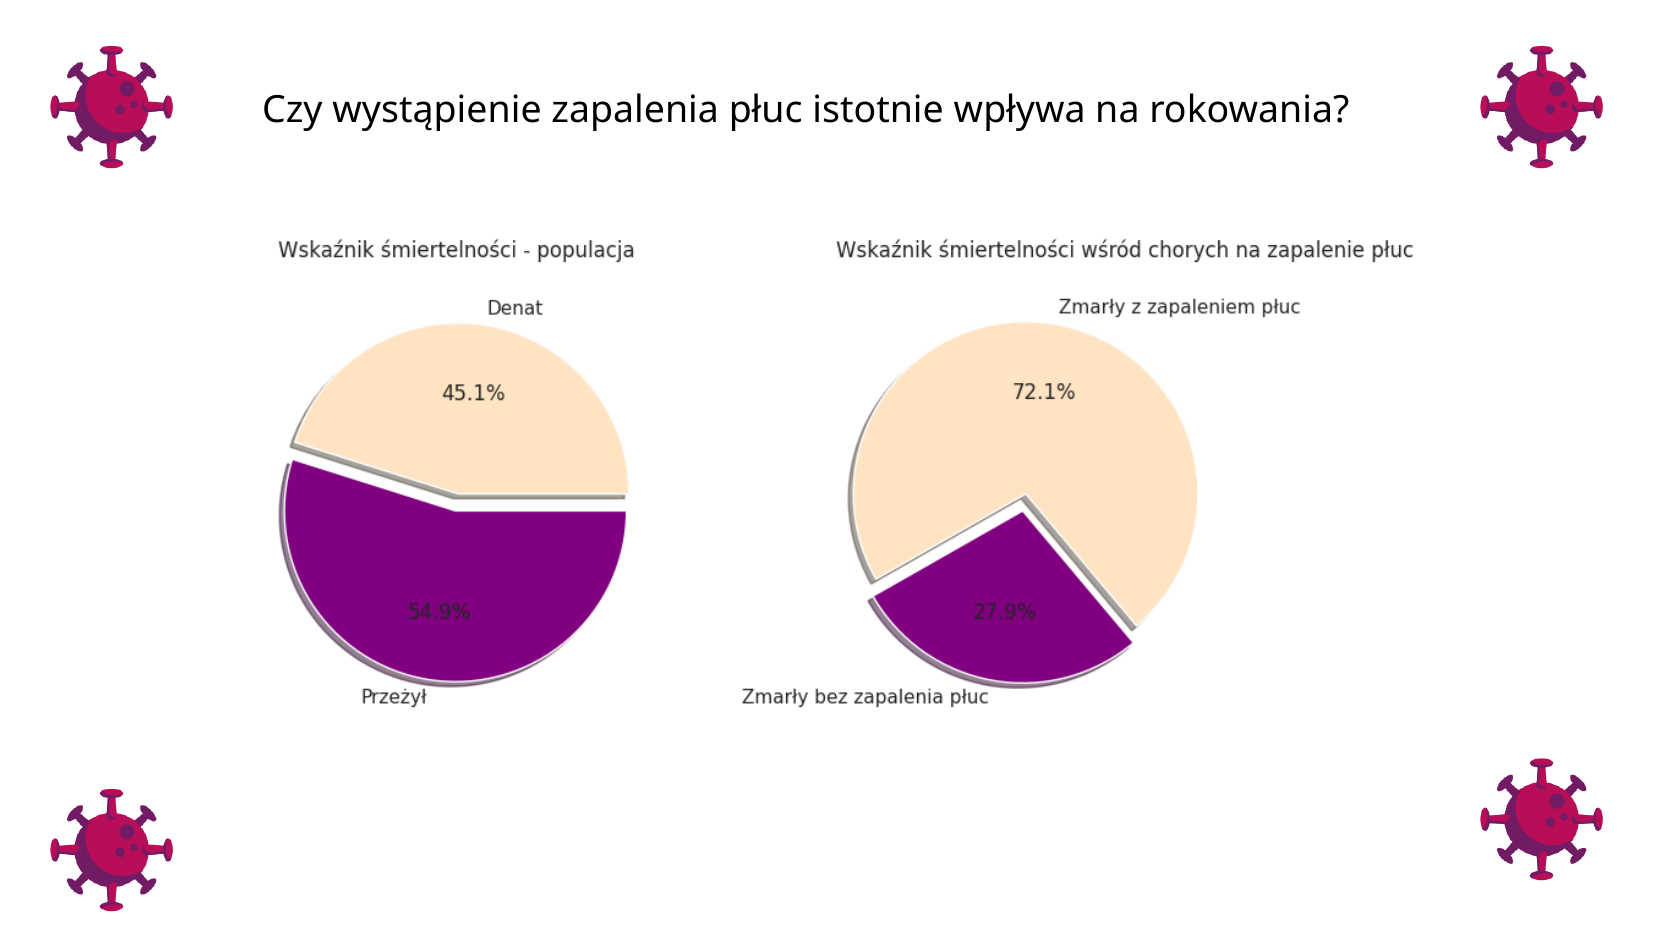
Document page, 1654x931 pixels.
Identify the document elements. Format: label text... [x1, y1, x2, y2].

picture [32, 742, 188, 931]
picture [1462, 712, 1618, 901]
picture [32, 0, 188, 188]
picture [1462, 0, 1618, 188]
title Czy wystąpienie zapalenia płuc istotnie wpływa na rokowania? [188, 74, 1426, 145]
picture [255, 228, 1426, 751]
